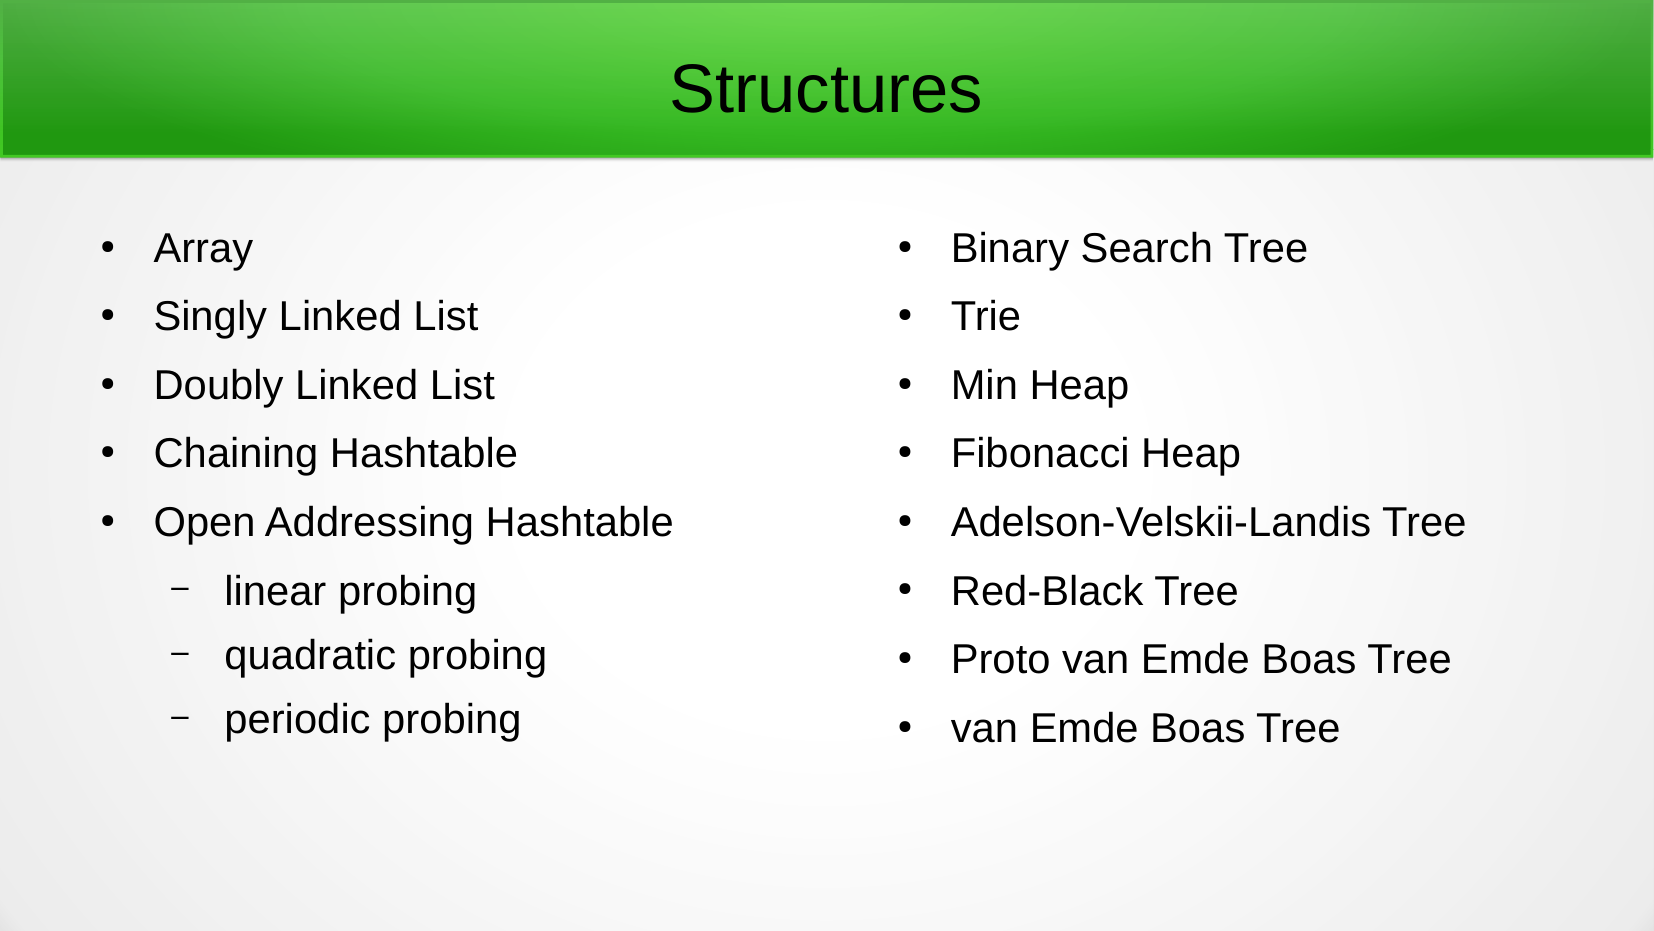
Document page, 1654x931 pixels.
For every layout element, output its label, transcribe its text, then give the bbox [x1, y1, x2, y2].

title Structures [82, 35, 1571, 142]
list Array Singly Linked List Doubly Linked List Chaining Hashtable Open Addressing Hashtable linear probing quadratic probing periodic probing [82, 224, 766, 856]
list Binary Search Tree Trie Min Heap Fibonacci Heap Adelson-Velskii-Landis Tree Red-Black Tree Proto van Emde Boas Tree van Emde Boas Tree [879, 224, 1563, 856]
